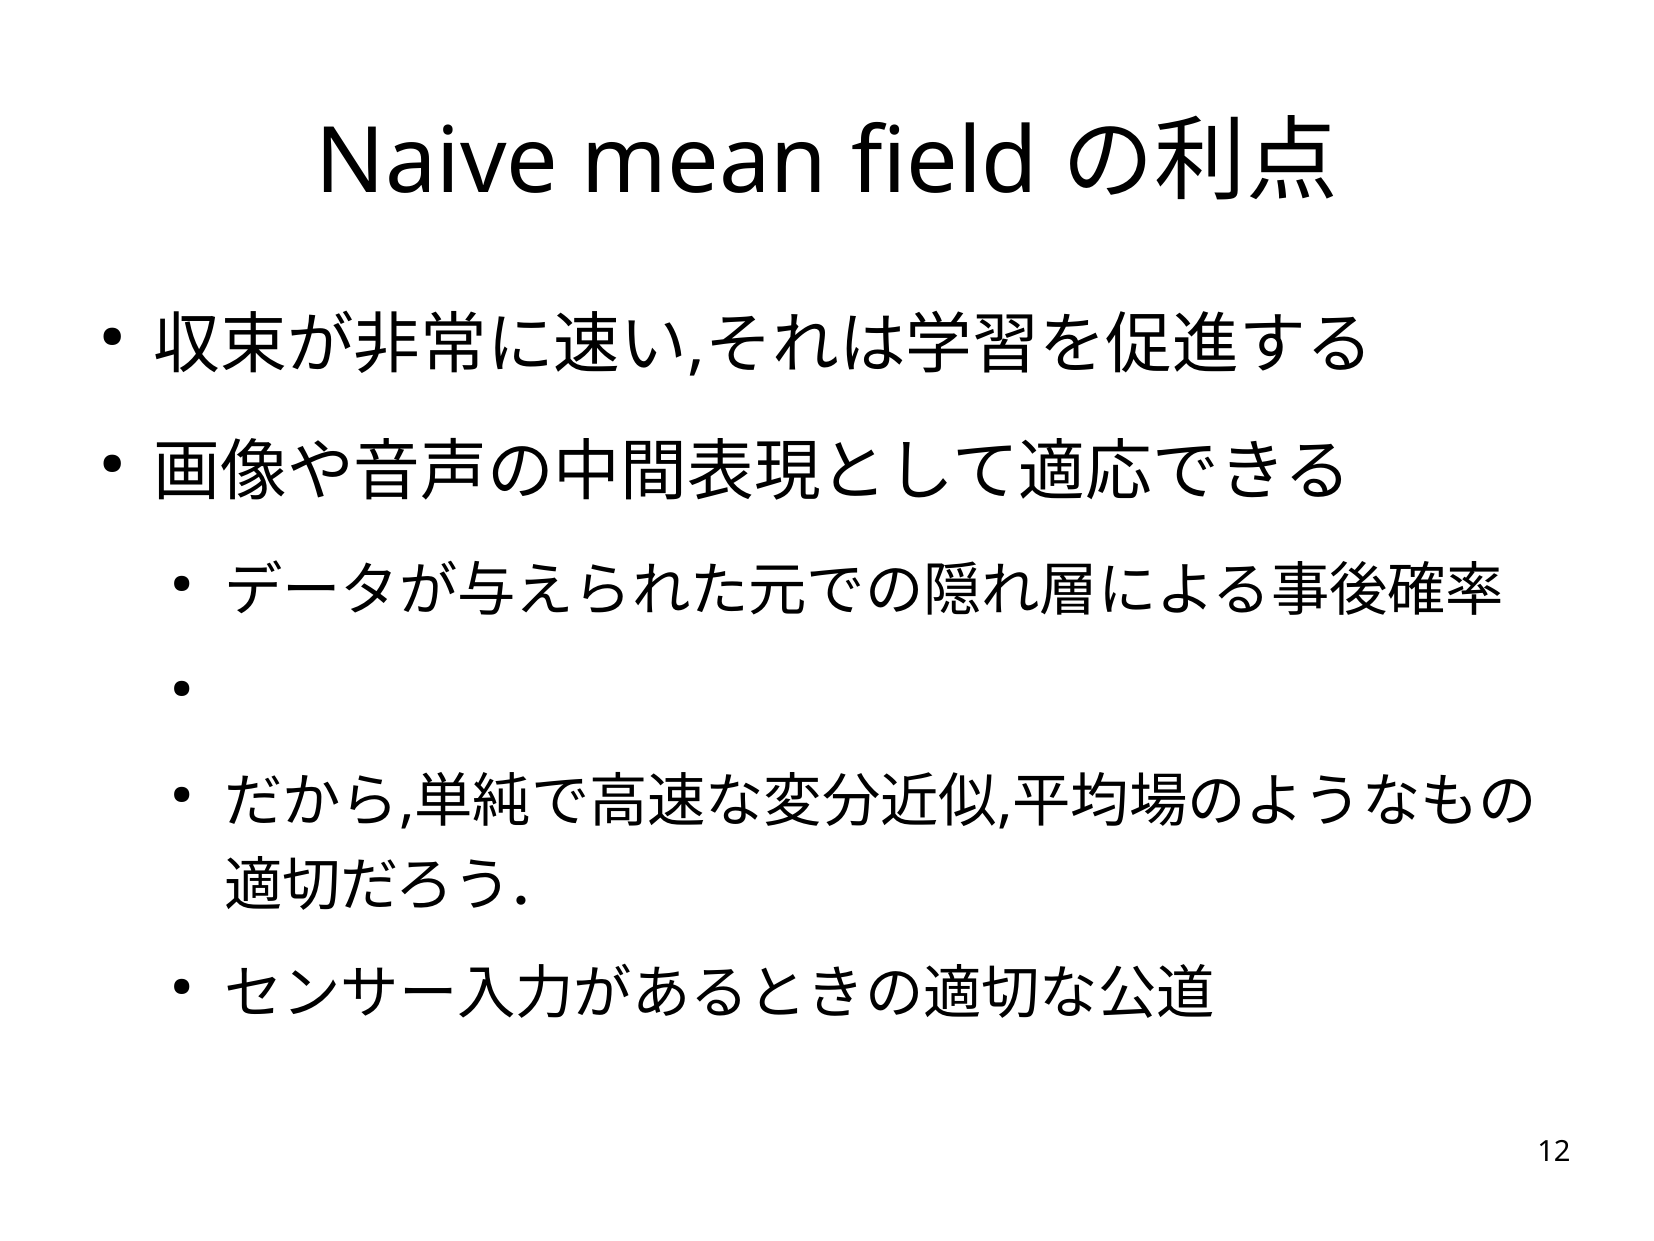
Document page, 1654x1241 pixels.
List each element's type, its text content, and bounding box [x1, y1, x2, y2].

title Naive mean field の利点 [82, 56, 1571, 250]
list 収束が非常に速い,それは学習を促進する 画像や音声の中間表現として適応できる データが与えられた元での隠れ層による事後確率 だから,単純で高速な変分近似,平均場のようなもの適切だろう． センサー入力があるときの適切な公道 [82, 290, 1571, 1109]
